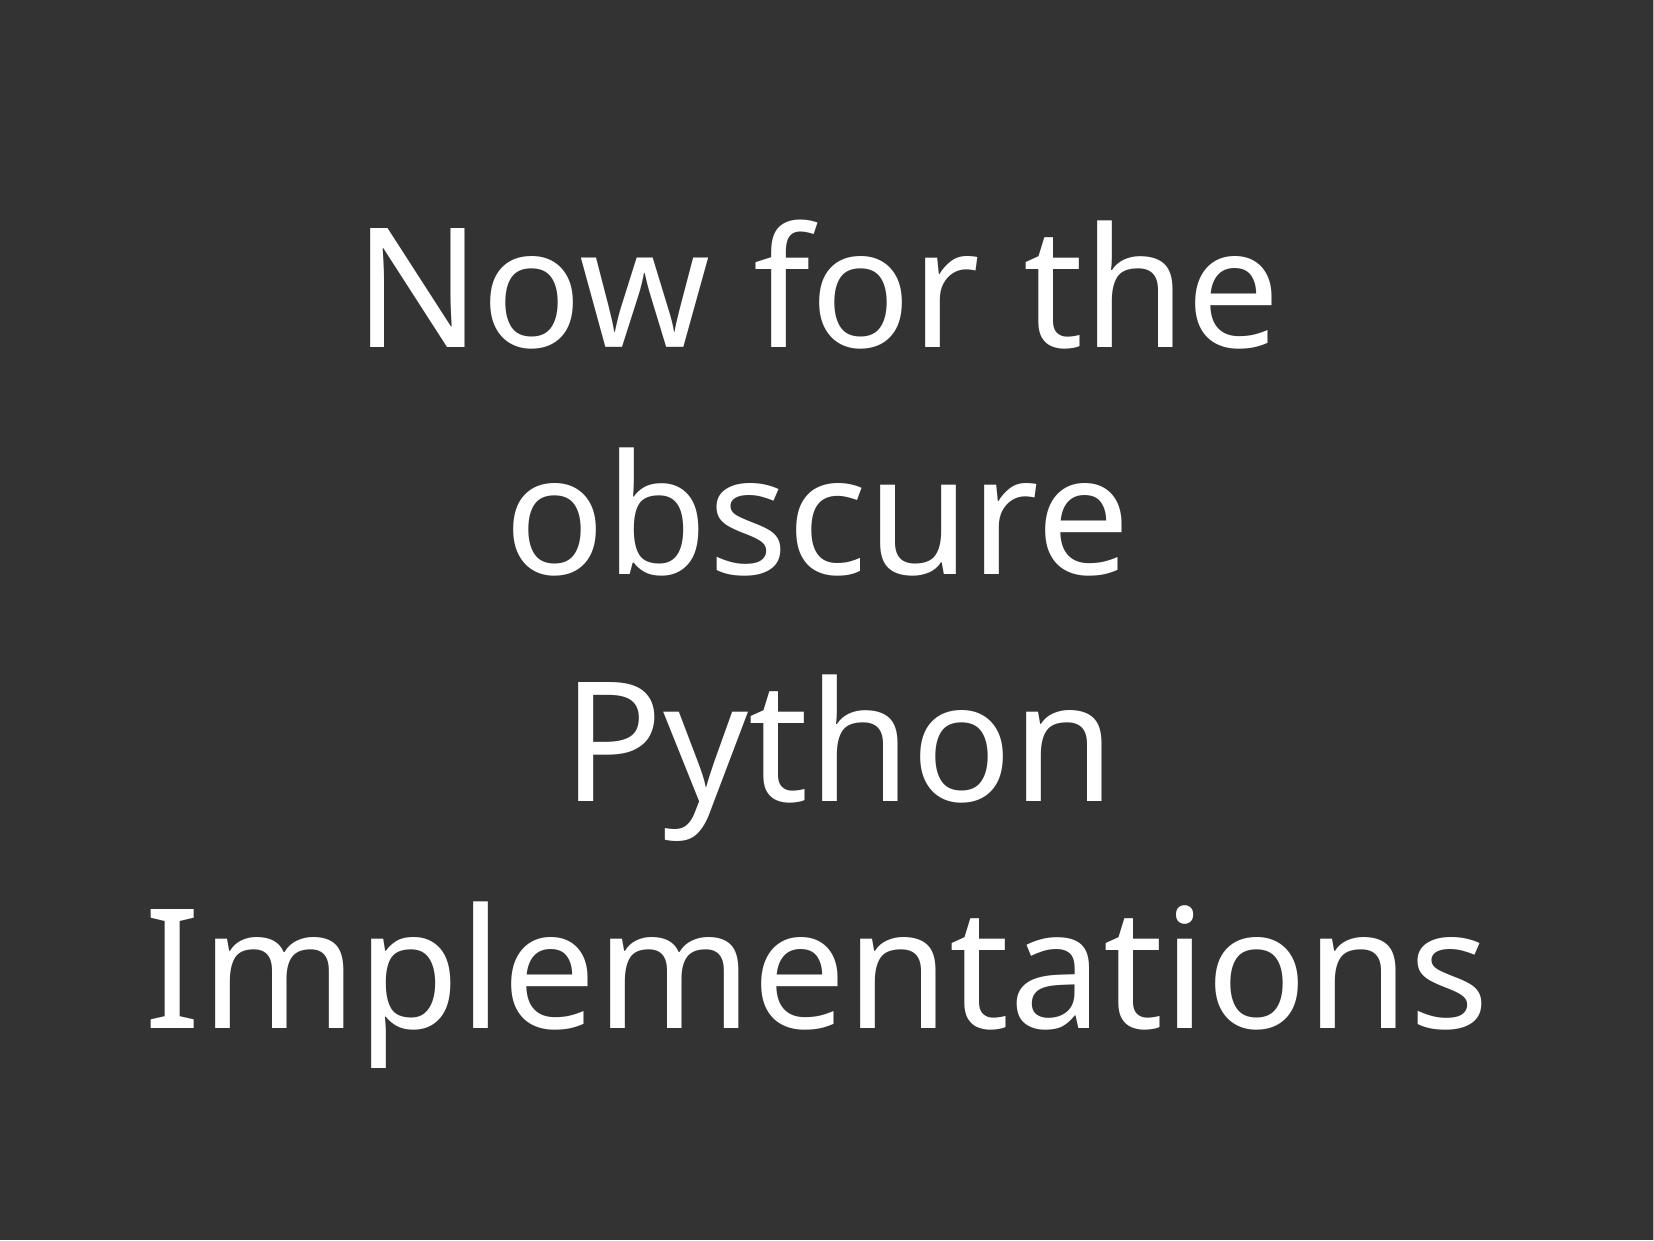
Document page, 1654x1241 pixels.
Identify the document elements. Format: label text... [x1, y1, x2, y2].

title Now for the obscure Python Implementations [65, 455, 1571, 791]
